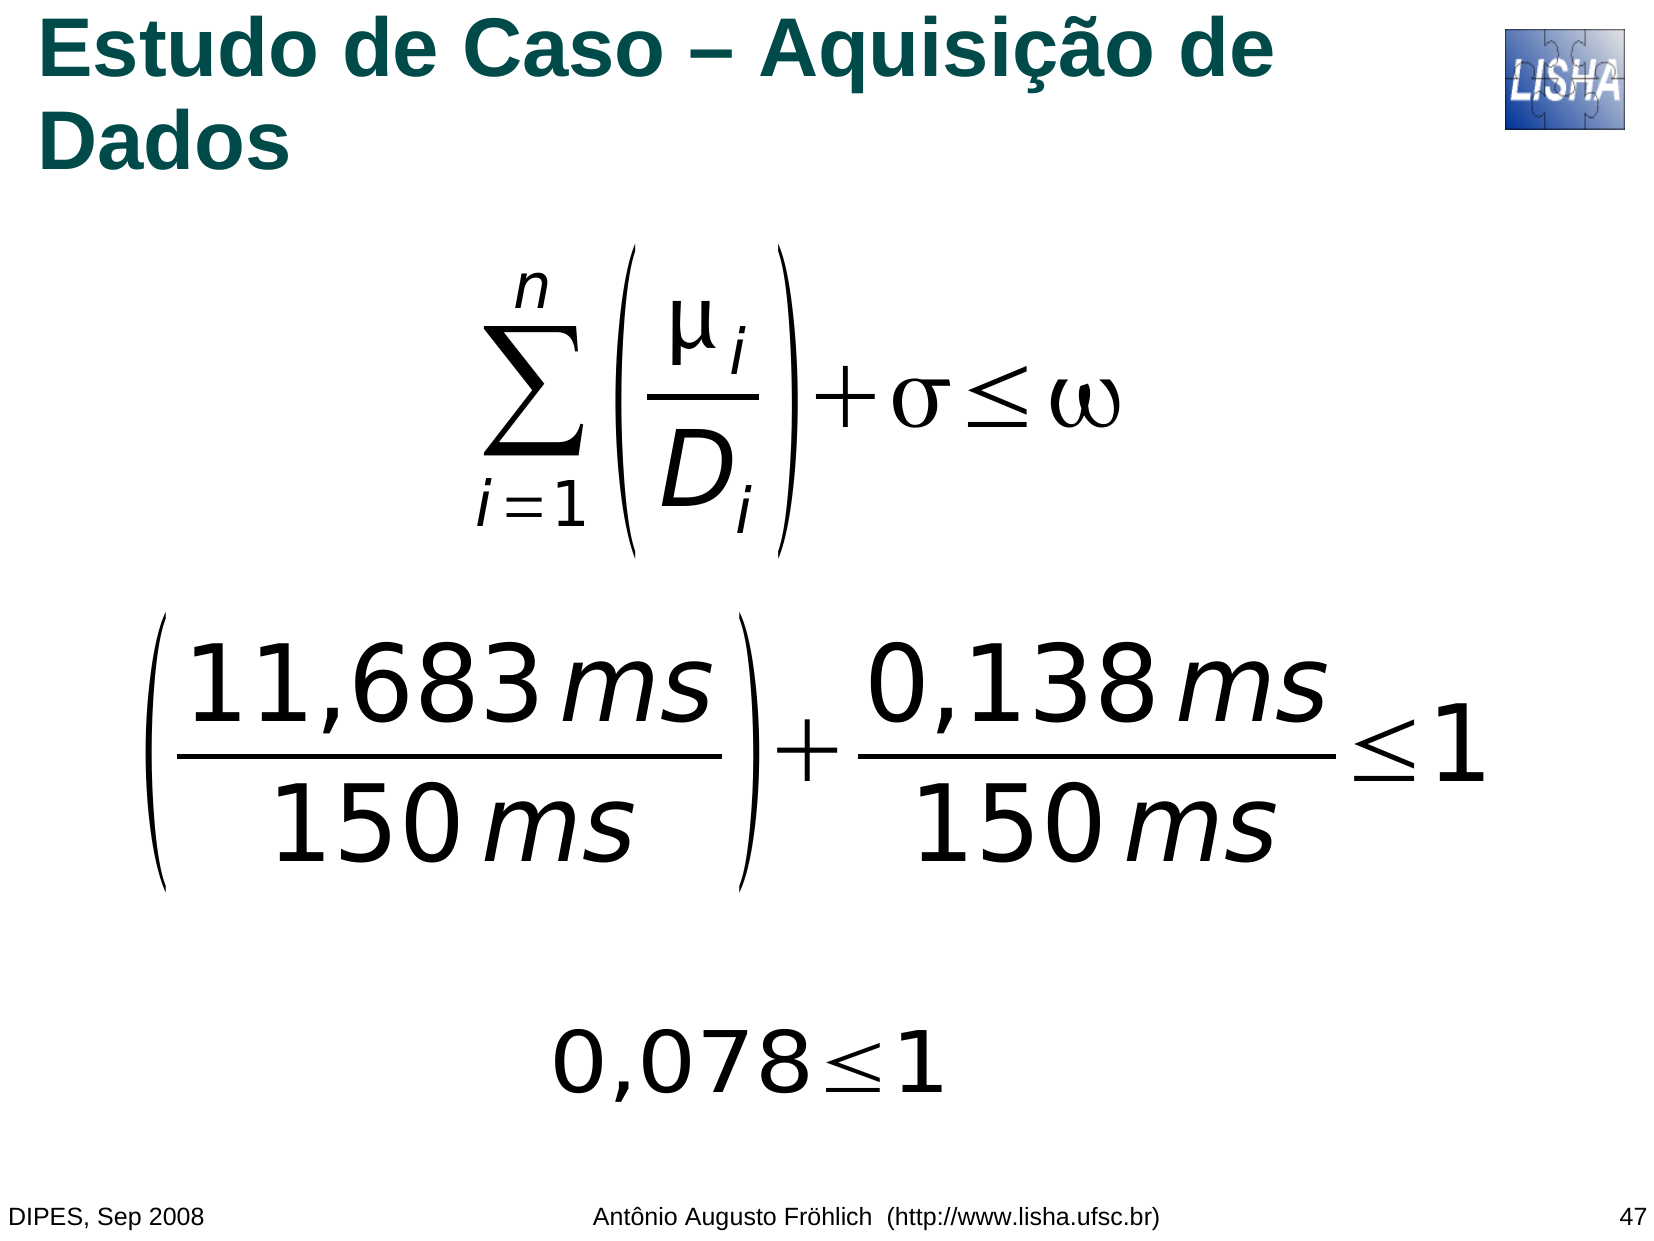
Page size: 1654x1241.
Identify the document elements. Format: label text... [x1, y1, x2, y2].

title Estudo de Caso – Aquisição de Dados [37, 0, 1426, 187]
picture [1505, 29, 1625, 130]
chart [112, 607, 1518, 901]
chart [525, 1012, 976, 1112]
chart [450, 235, 1147, 563]
